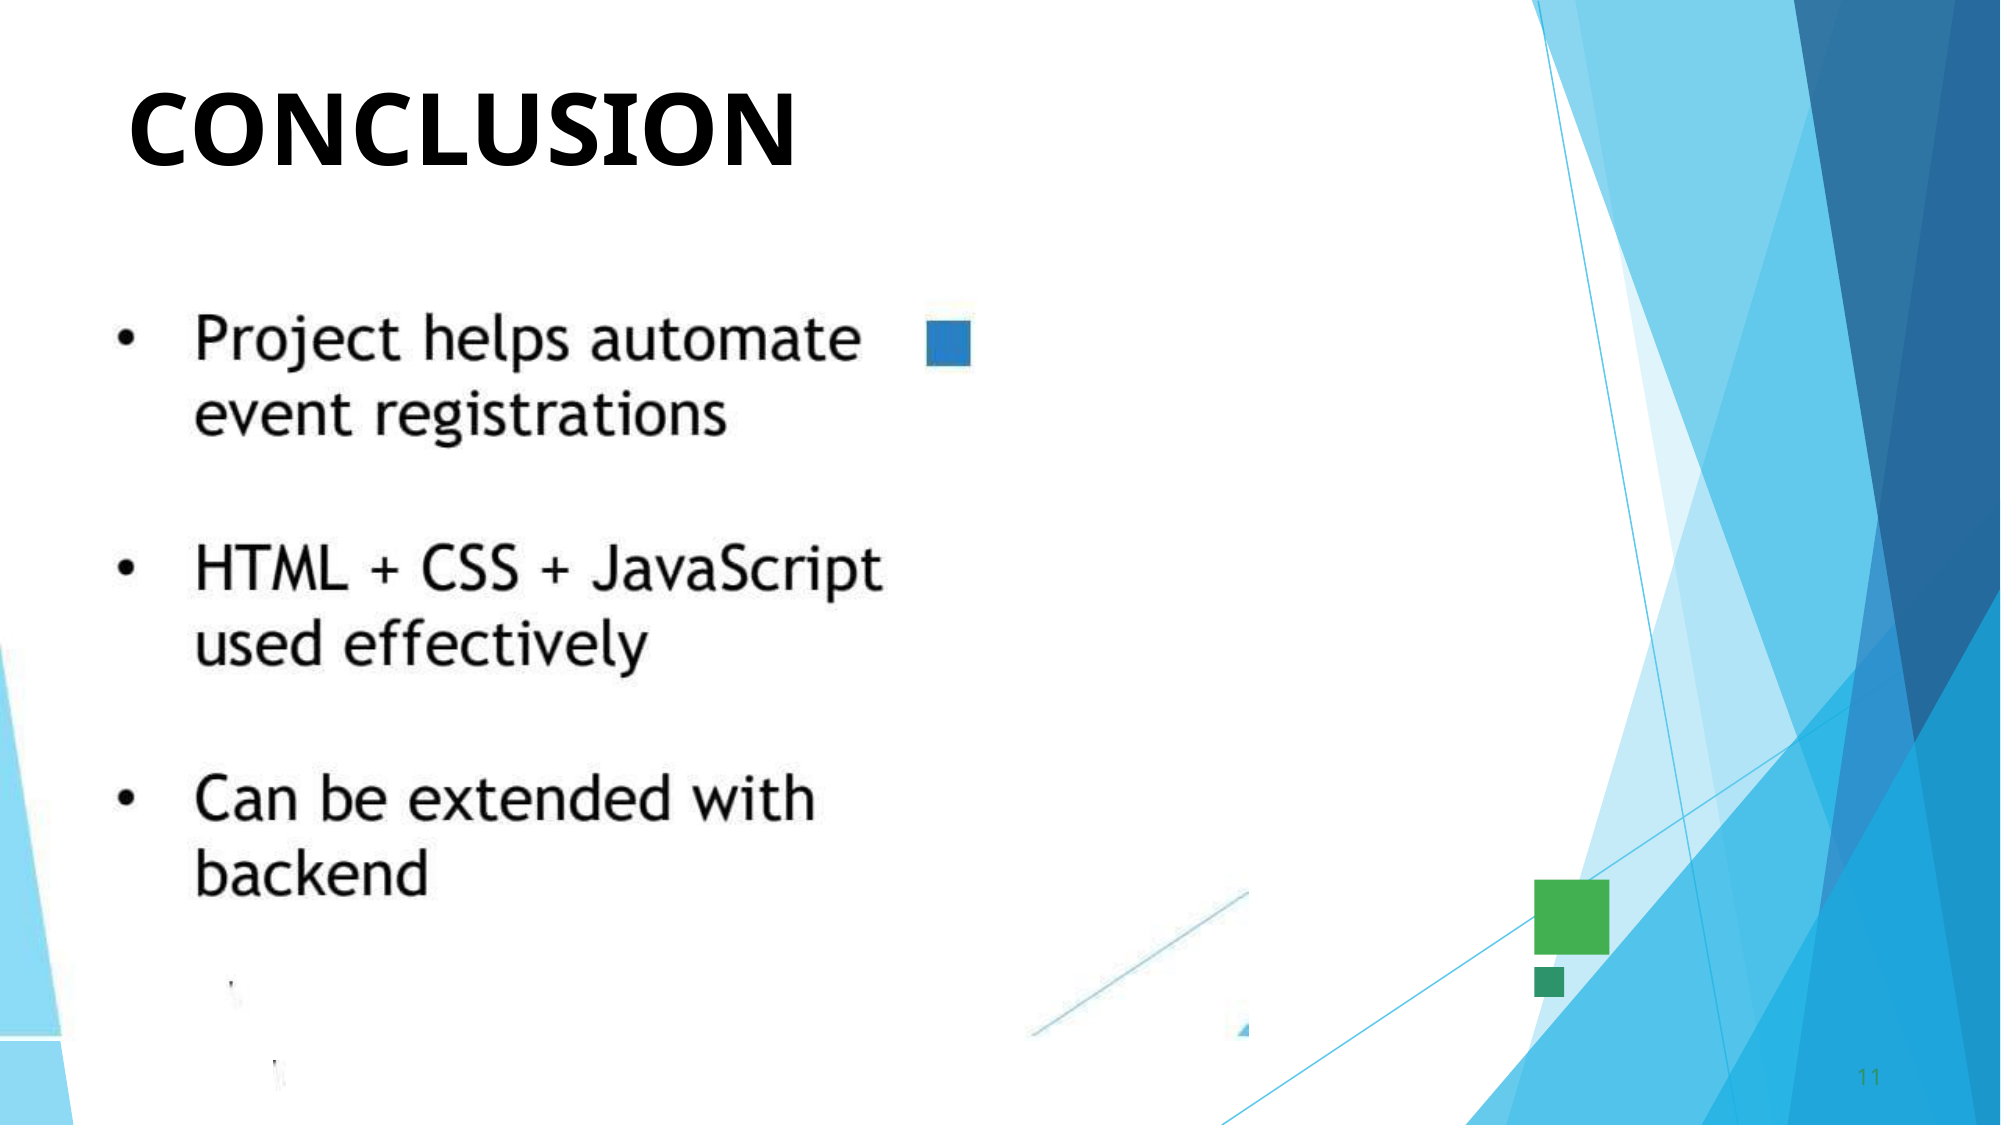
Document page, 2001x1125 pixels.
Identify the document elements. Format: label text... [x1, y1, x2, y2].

picture [0, 274, 1249, 1041]
text_box [1534, 967, 1565, 997]
text_box [1534, 879, 1610, 955]
text_box 11 [1850, 1062, 1887, 1094]
picture [273, 1060, 286, 1091]
title CONCLUSION [123, 63, 876, 185]
